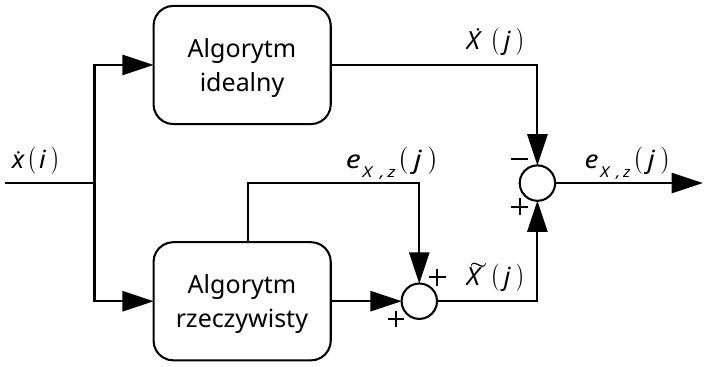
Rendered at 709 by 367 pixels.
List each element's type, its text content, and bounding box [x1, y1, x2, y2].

chart [466, 21, 525, 57]
text_box Algorytm idealny [153, 5, 331, 125]
text_box Algorytm rzeczywisty [153, 242, 331, 361]
chart [584, 139, 671, 183]
chart [11, 139, 59, 176]
chart [345, 139, 439, 183]
chart [466, 257, 525, 294]
